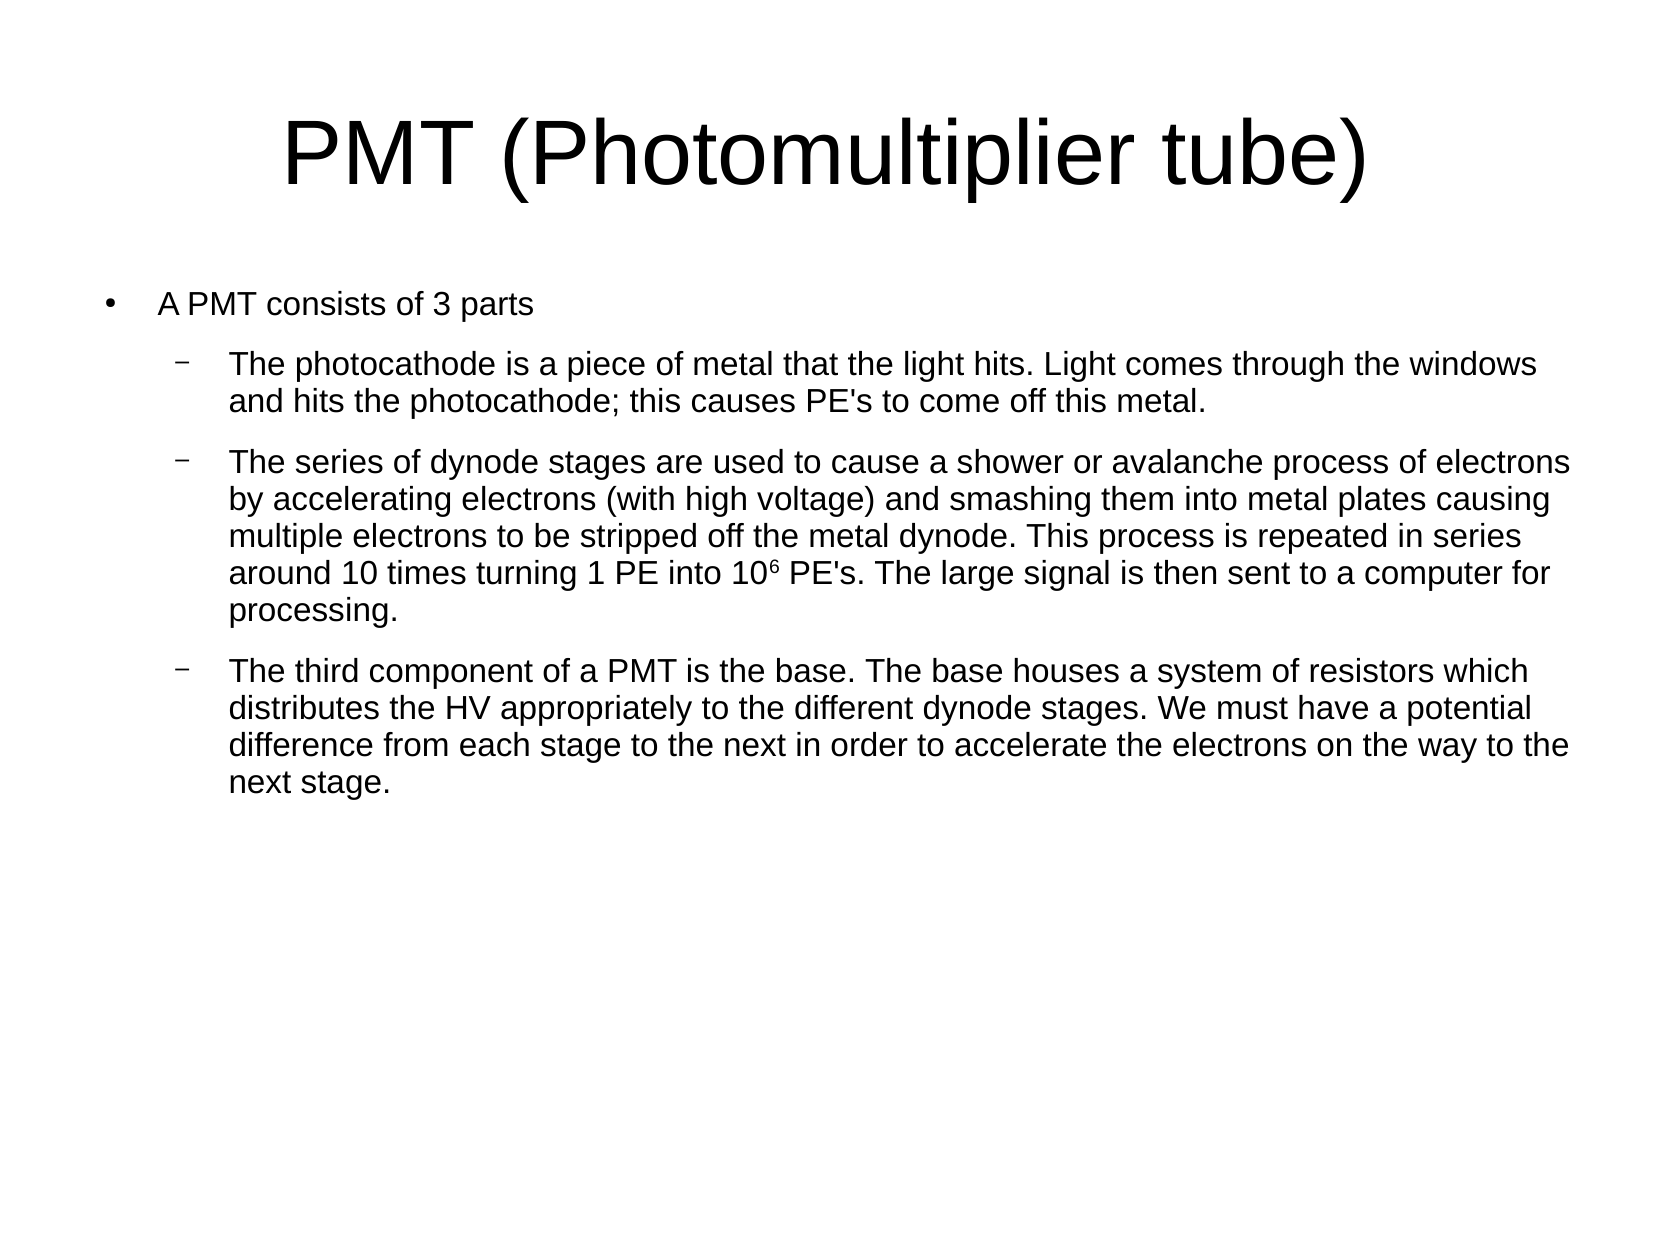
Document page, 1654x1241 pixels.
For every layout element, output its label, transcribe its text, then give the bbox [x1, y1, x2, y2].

list A PMT consists of 3 parts The photocathode is a piece of metal that the light hits. Light comes through the windows and hits the photocathode; this causes PE's to come off this metal. The series of dynode stages are used to cause a shower or avalanche process of electrons by accelerating electrons (with high voltage) and smashing them into metal plates causing multiple electrons to be stripped off the metal dynode. This process is repeated in series around 10 times turning 1 PE into 106 PE's. The large signal is then sent to a computer for processing. The third component of a PMT is the base. The base houses a system of resistors which distributes the HV appropriately to the different dynode stages. We must have a potential difference from each stage to the next in order to accelerate the electrons on the way to the next stage. [86, 285, 1576, 1005]
title PMT (Photomultiplier tube) [82, 49, 1571, 257]
